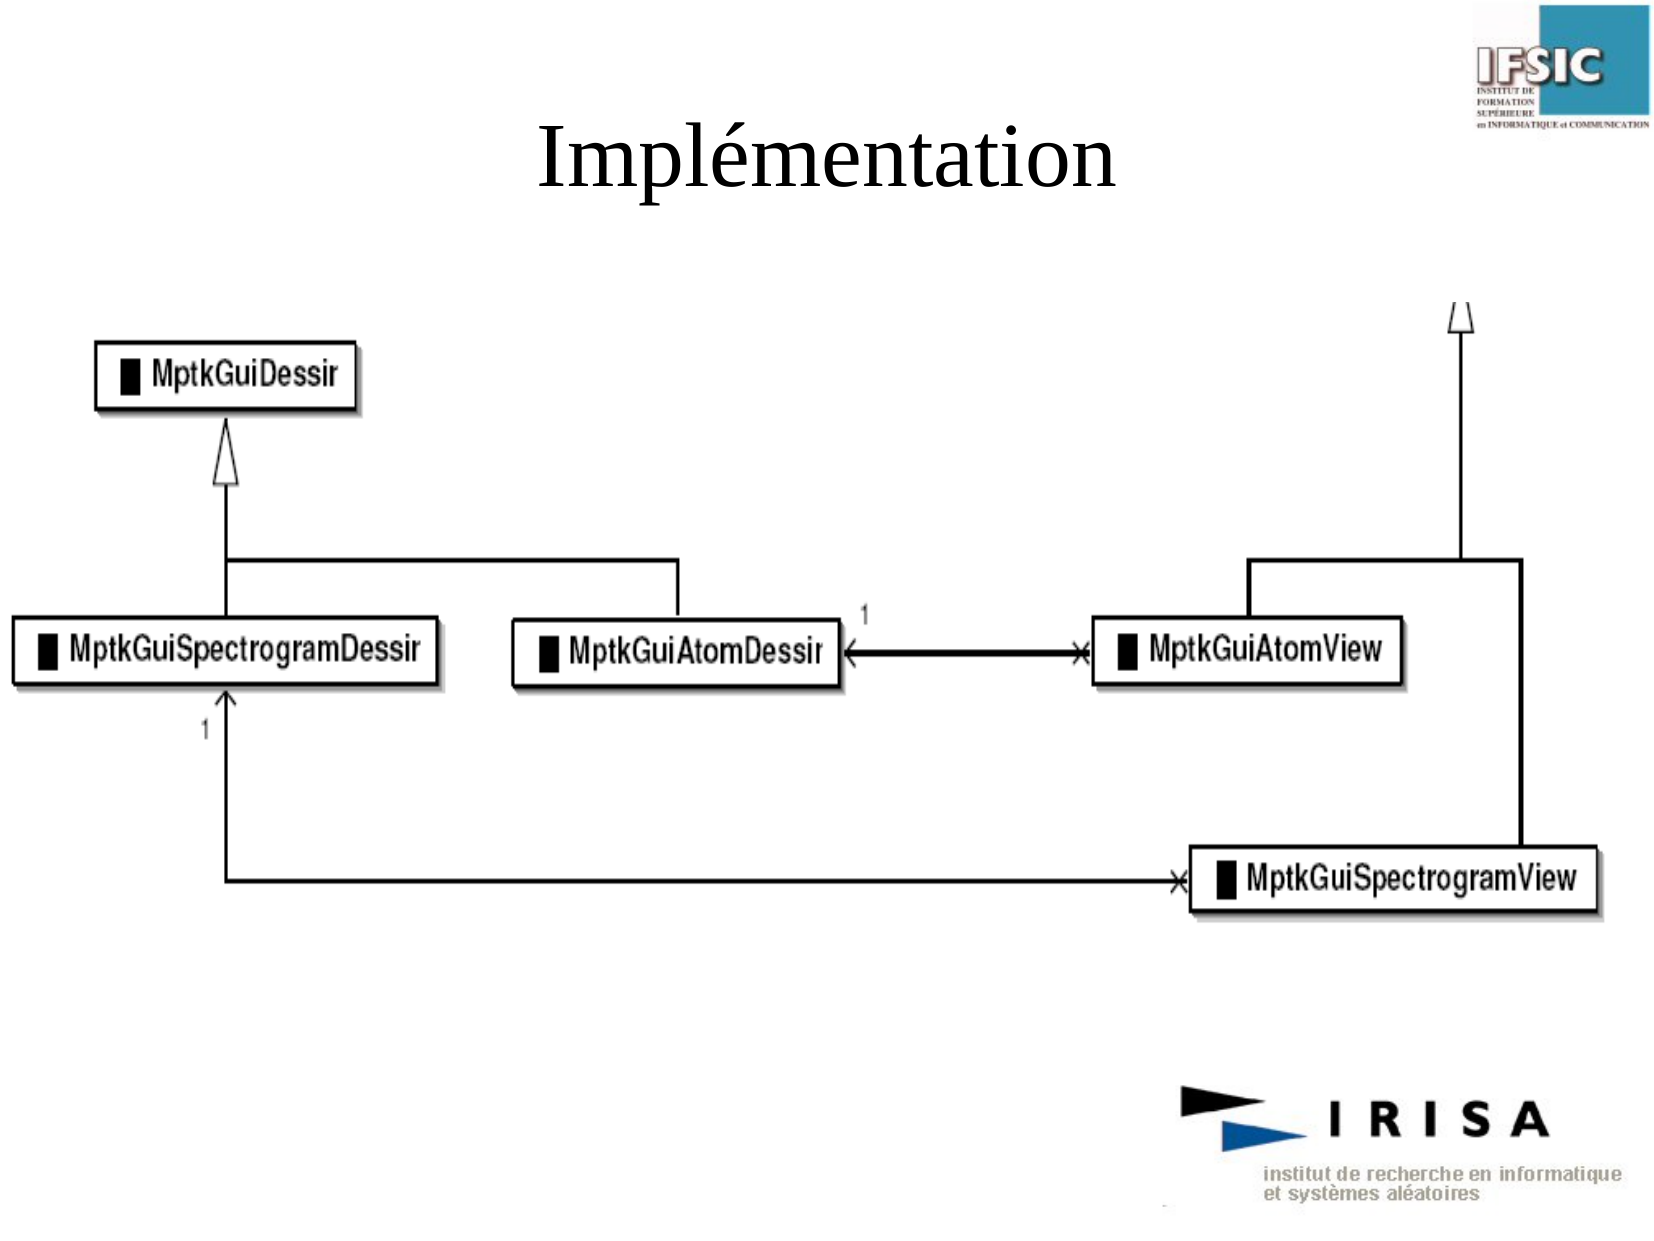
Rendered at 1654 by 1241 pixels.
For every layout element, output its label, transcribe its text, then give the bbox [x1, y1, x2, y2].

title Implémentation [121, 79, 1534, 302]
picture [0, 0, 1654, 1241]
